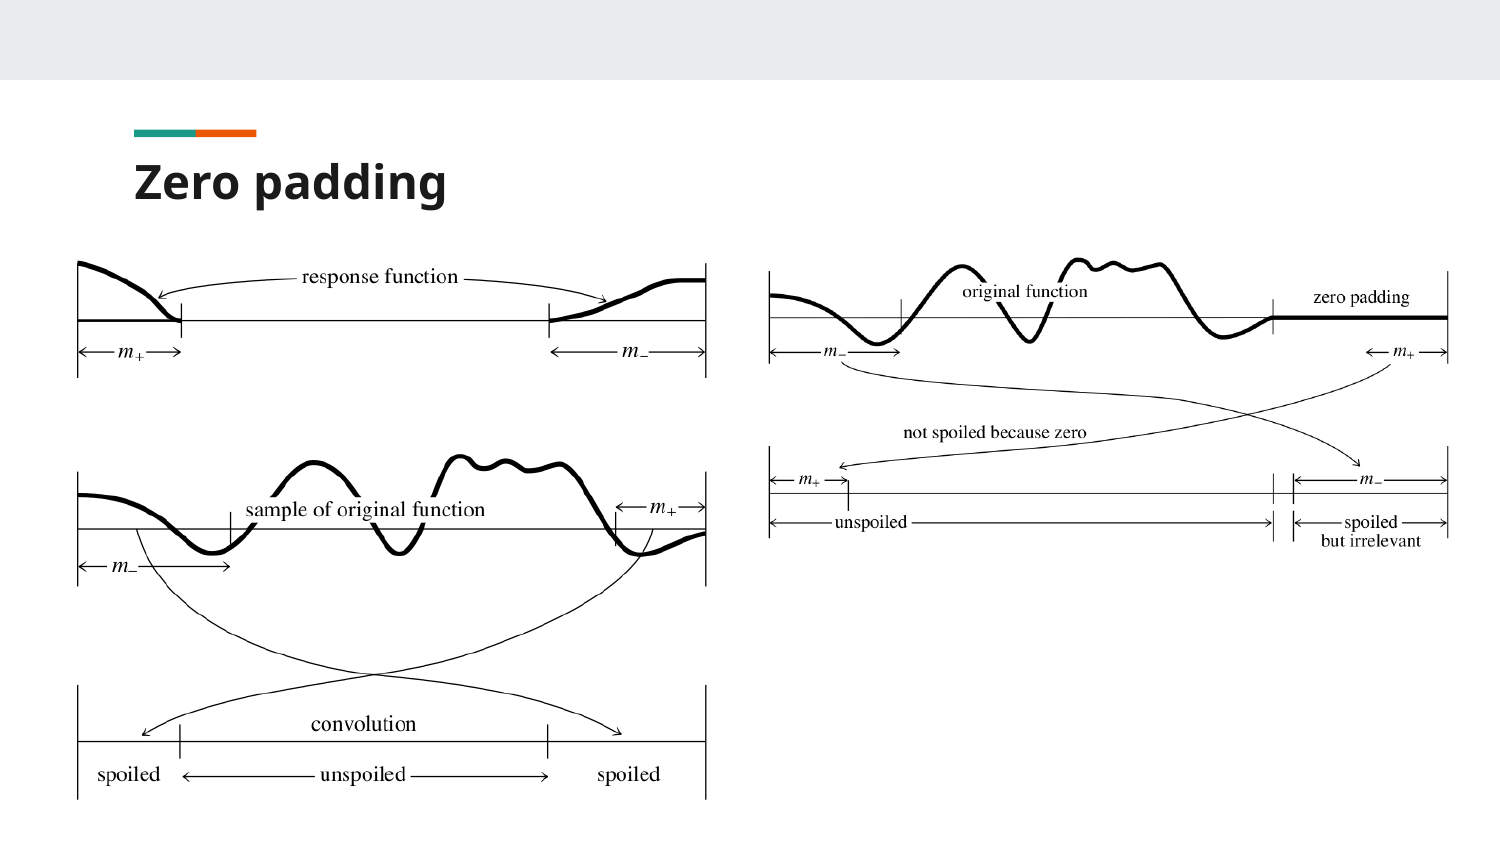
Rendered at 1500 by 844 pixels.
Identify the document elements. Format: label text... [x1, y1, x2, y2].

picture [750, 250, 1463, 553]
title Zero padding [119, 137, 1381, 225]
picture [28, 239, 742, 812]
